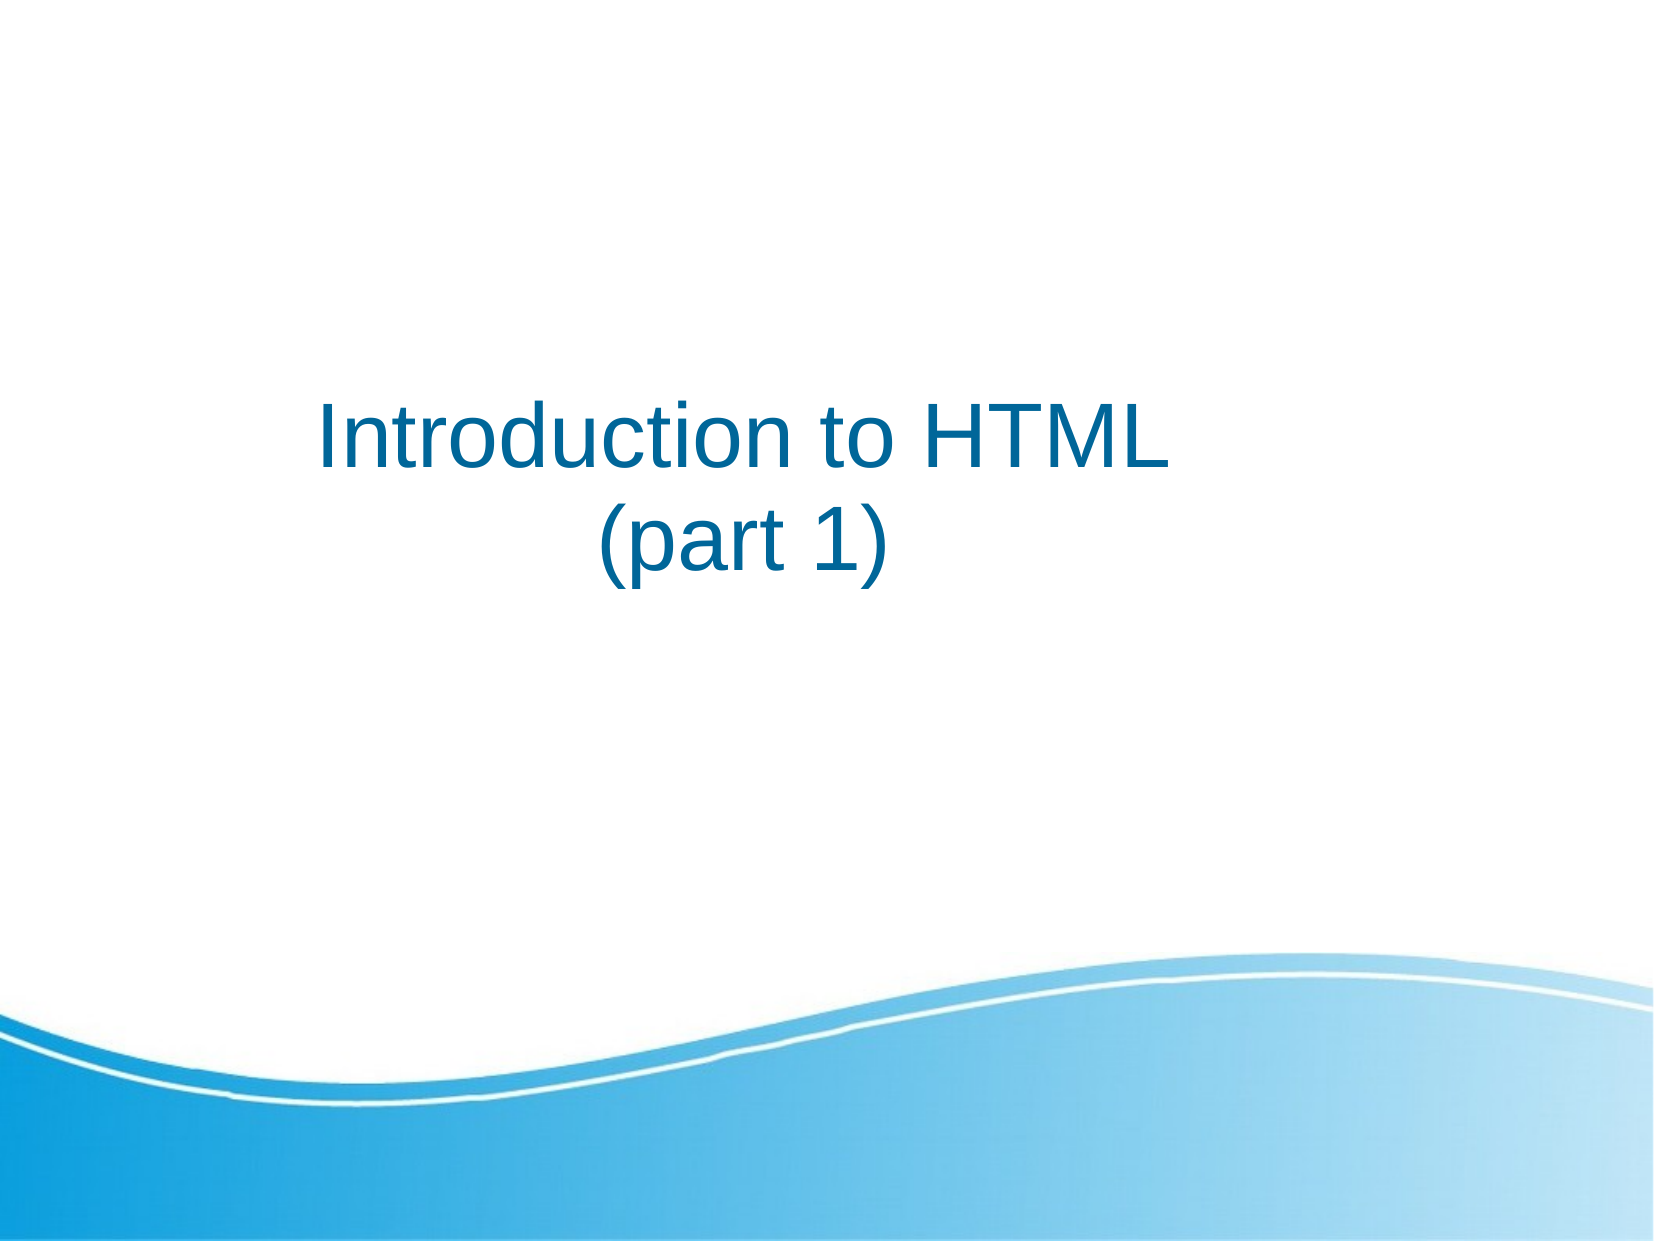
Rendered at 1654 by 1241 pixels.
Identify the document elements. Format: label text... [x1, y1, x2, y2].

picture [0, 952, 1654, 1241]
title Introduction to HTML (part 1) [0, 384, 1489, 592]
